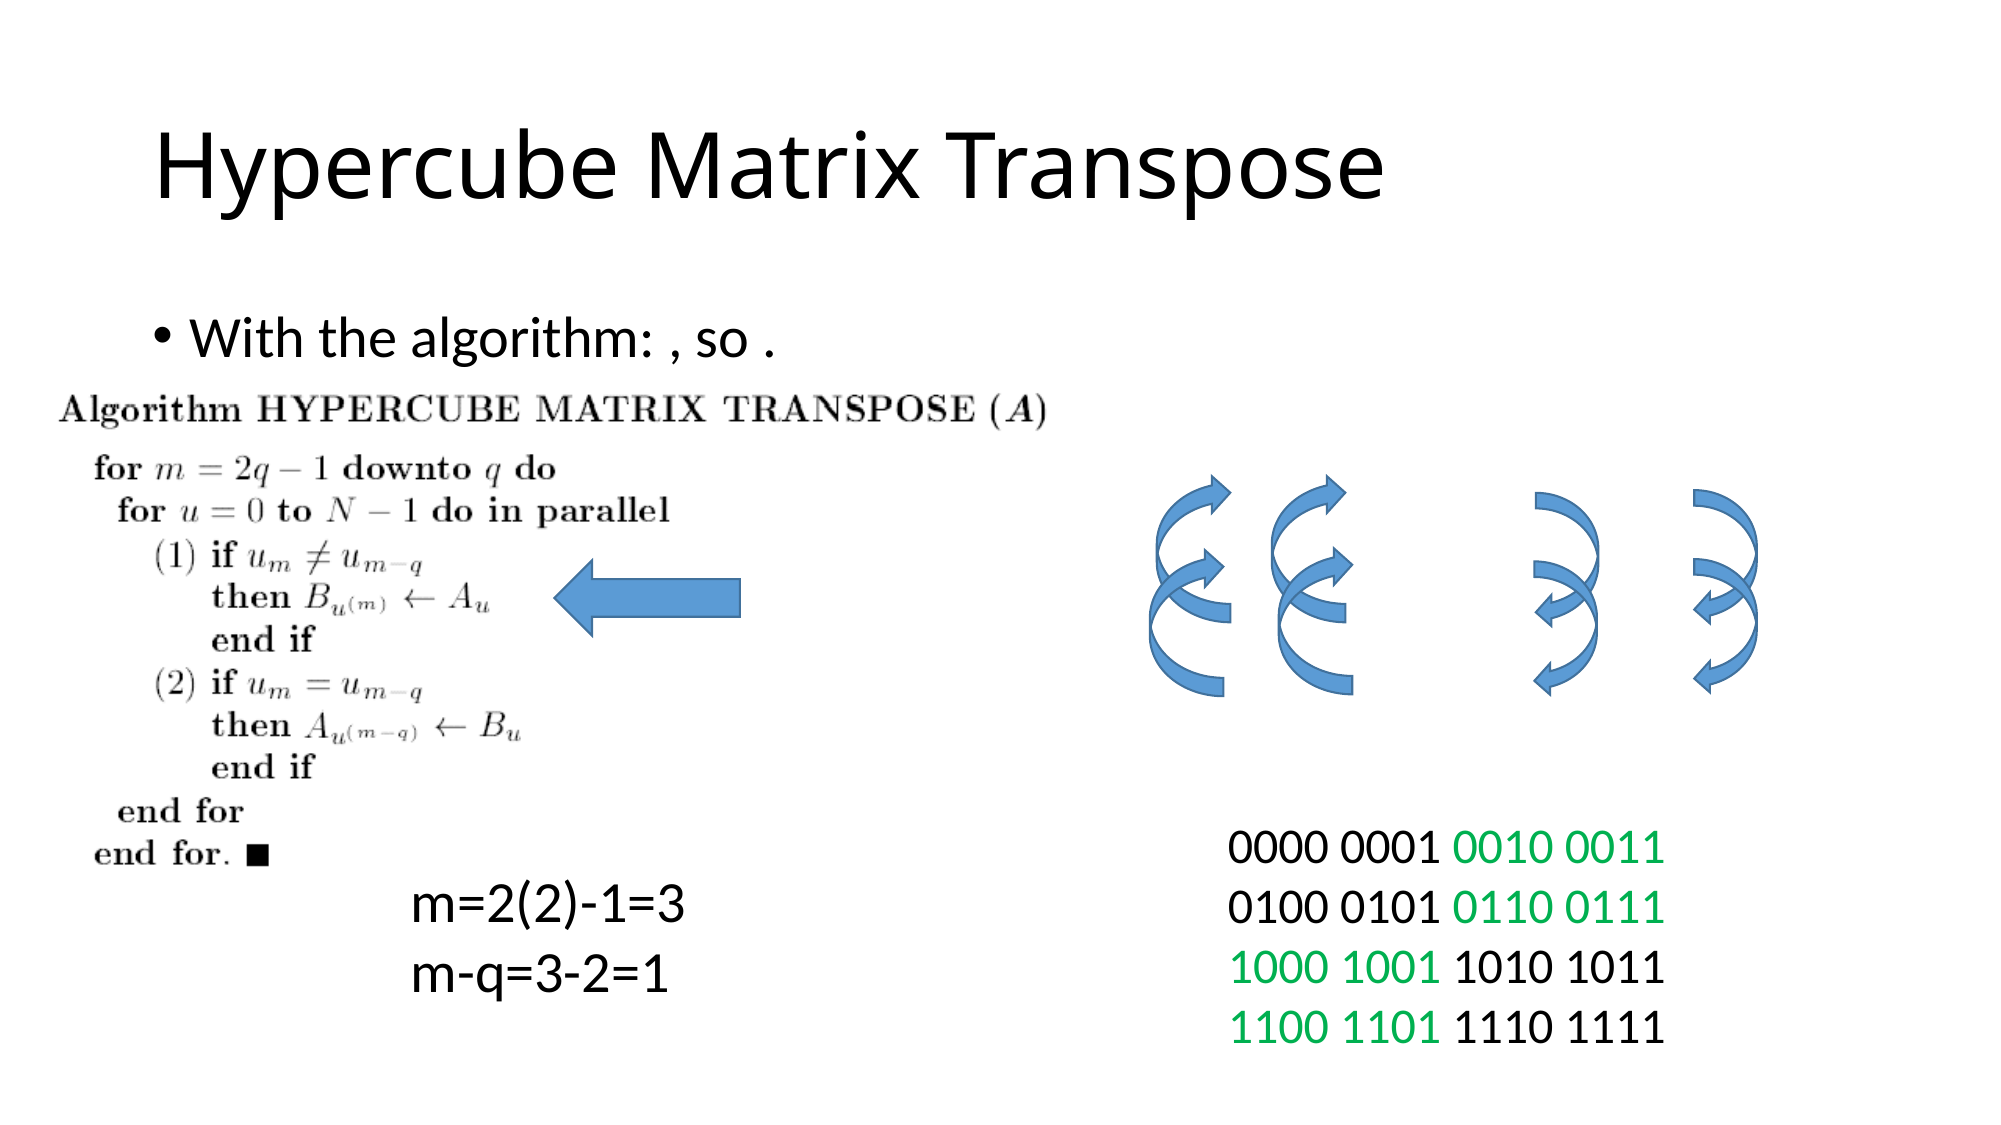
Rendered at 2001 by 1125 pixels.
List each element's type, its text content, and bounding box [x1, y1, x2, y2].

text_box [1534, 492, 1599, 695]
list With the algorithm: , so . [137, 299, 1863, 1014]
picture [39, 370, 137, 893]
text_box [1271, 476, 1353, 695]
text_box 0000 0001 0010 0011 0100 0101 0110 0111 1000 1001 1010 1011 1100 1101 1110 1111 [1212, 806, 1686, 1064]
text_box [554, 560, 740, 636]
title Hypercube Matrix Transpose [137, 59, 1863, 278]
text_box m=2(2)-1=3 m-q=3-2=1 [395, 856, 855, 1014]
text_box [1149, 476, 1231, 697]
text_box [1694, 490, 1757, 693]
